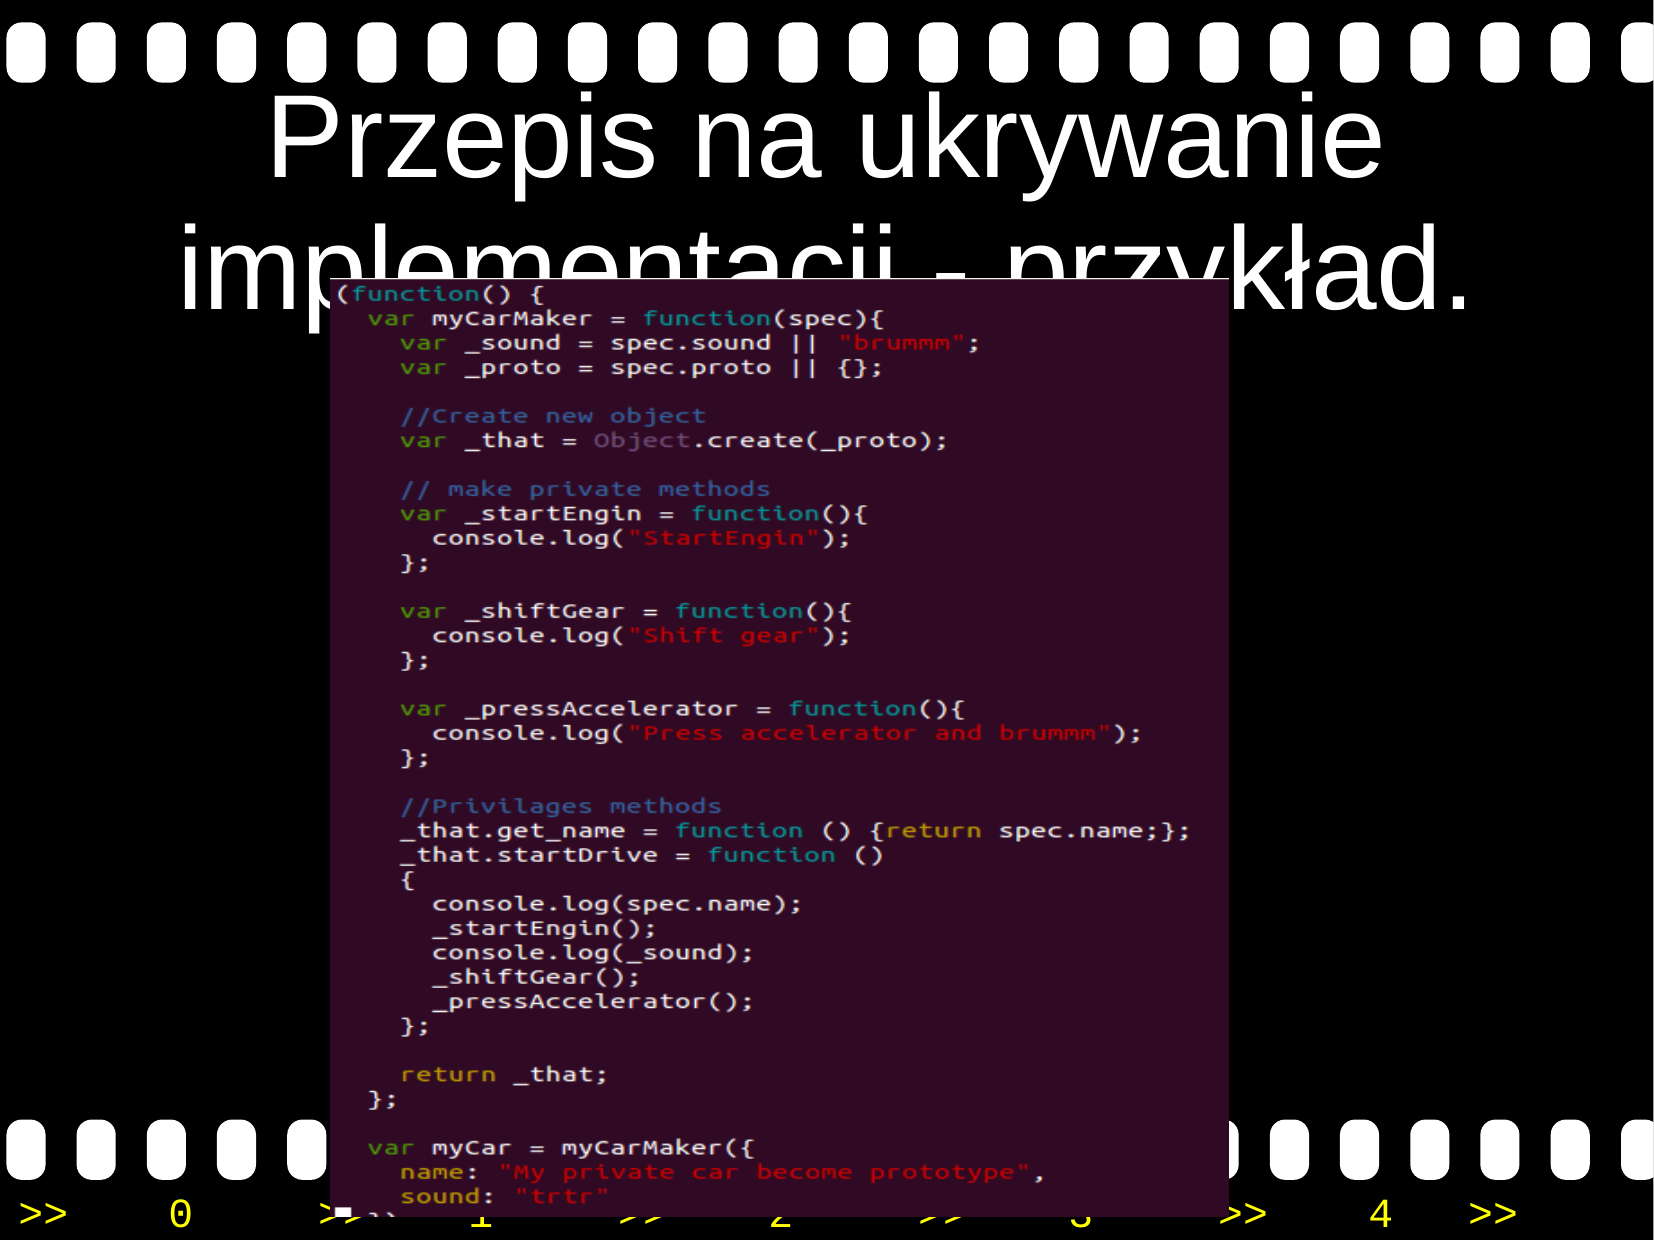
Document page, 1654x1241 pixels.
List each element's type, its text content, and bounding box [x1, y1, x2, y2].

title Przepis na ukrywanie implementacji - przykład. [82, 70, 1571, 335]
picture [330, 278, 1229, 1217]
